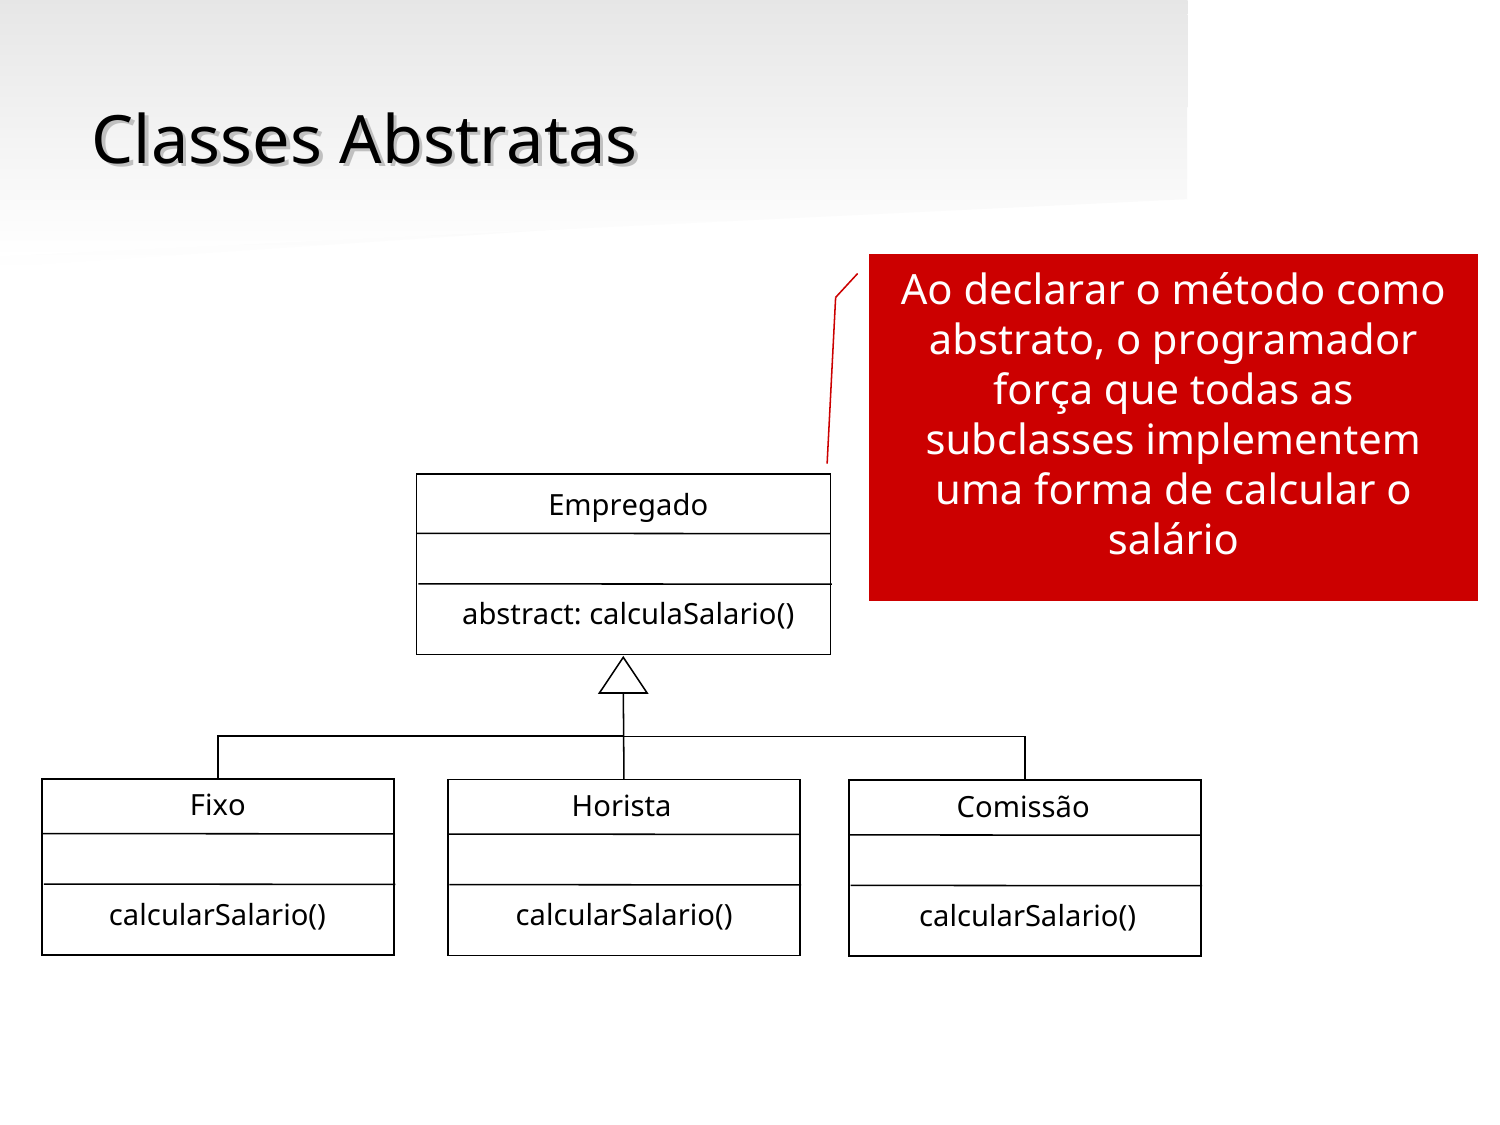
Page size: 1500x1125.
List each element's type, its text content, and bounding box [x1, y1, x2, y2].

text_box calcularSalario() [94, 888, 342, 939]
text_box calcularSalario() [904, 889, 1152, 941]
text_box Empregado [533, 478, 724, 530]
text_box Horista [556, 779, 687, 830]
text_box Comissão [941, 780, 1105, 831]
text_box abstract: calculaSalario() [447, 588, 810, 639]
text_box Ao declarar o método como abstrato, o programador força que todas as subclasses implementem uma forma de calcular o salário [870, 255, 1477, 600]
text_box Classes Abstratas [76, 42, 1427, 231]
text_box calcularSalario() [500, 889, 748, 940]
text_box Fixo [175, 778, 261, 830]
